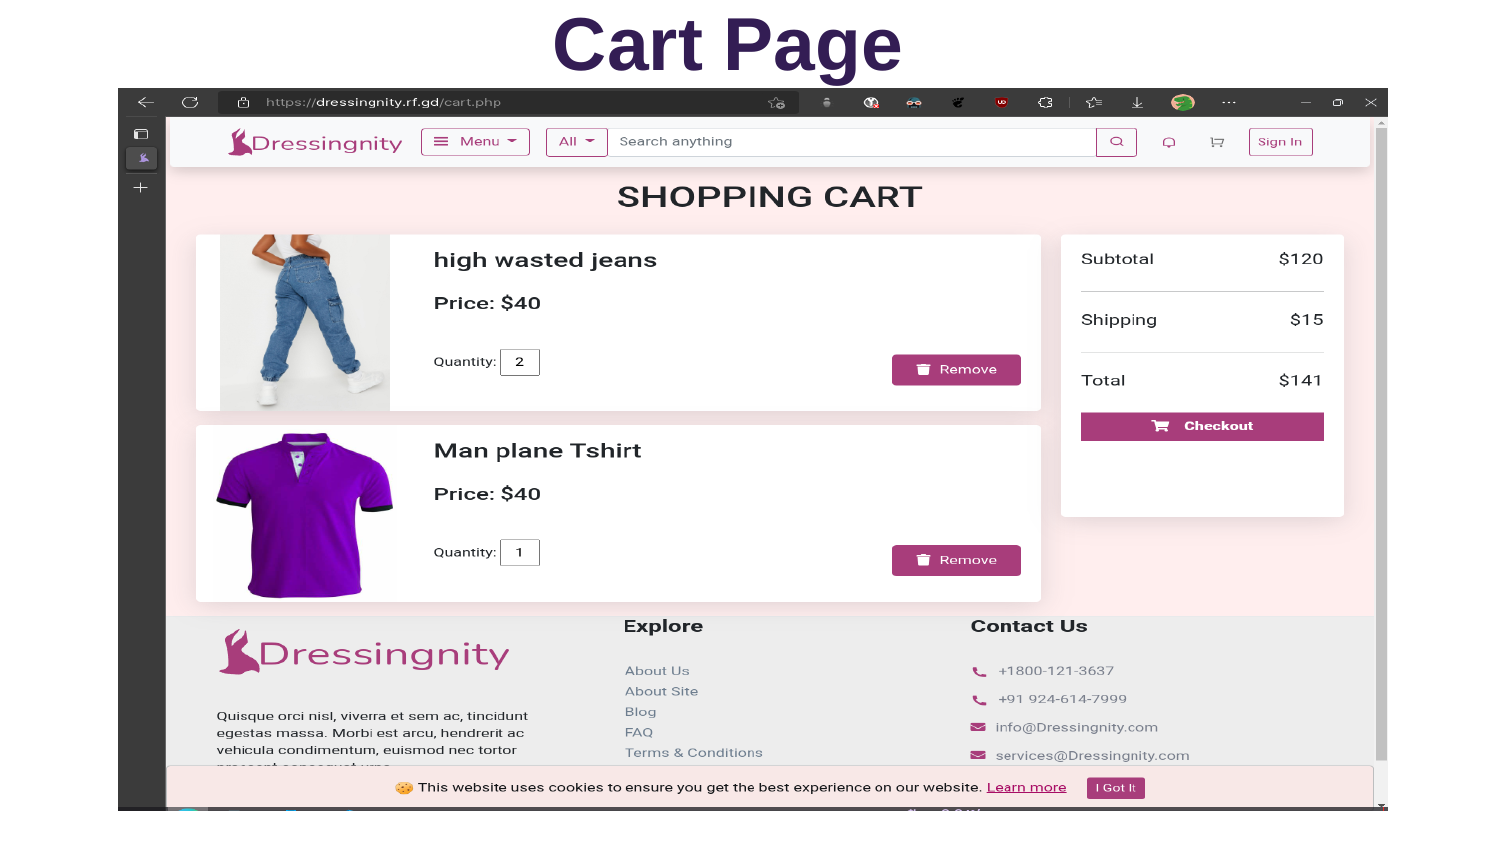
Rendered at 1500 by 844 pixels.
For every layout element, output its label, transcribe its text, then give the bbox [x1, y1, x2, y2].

picture [118, 88, 1388, 811]
text_box Cart Page [399, 0, 1057, 88]
